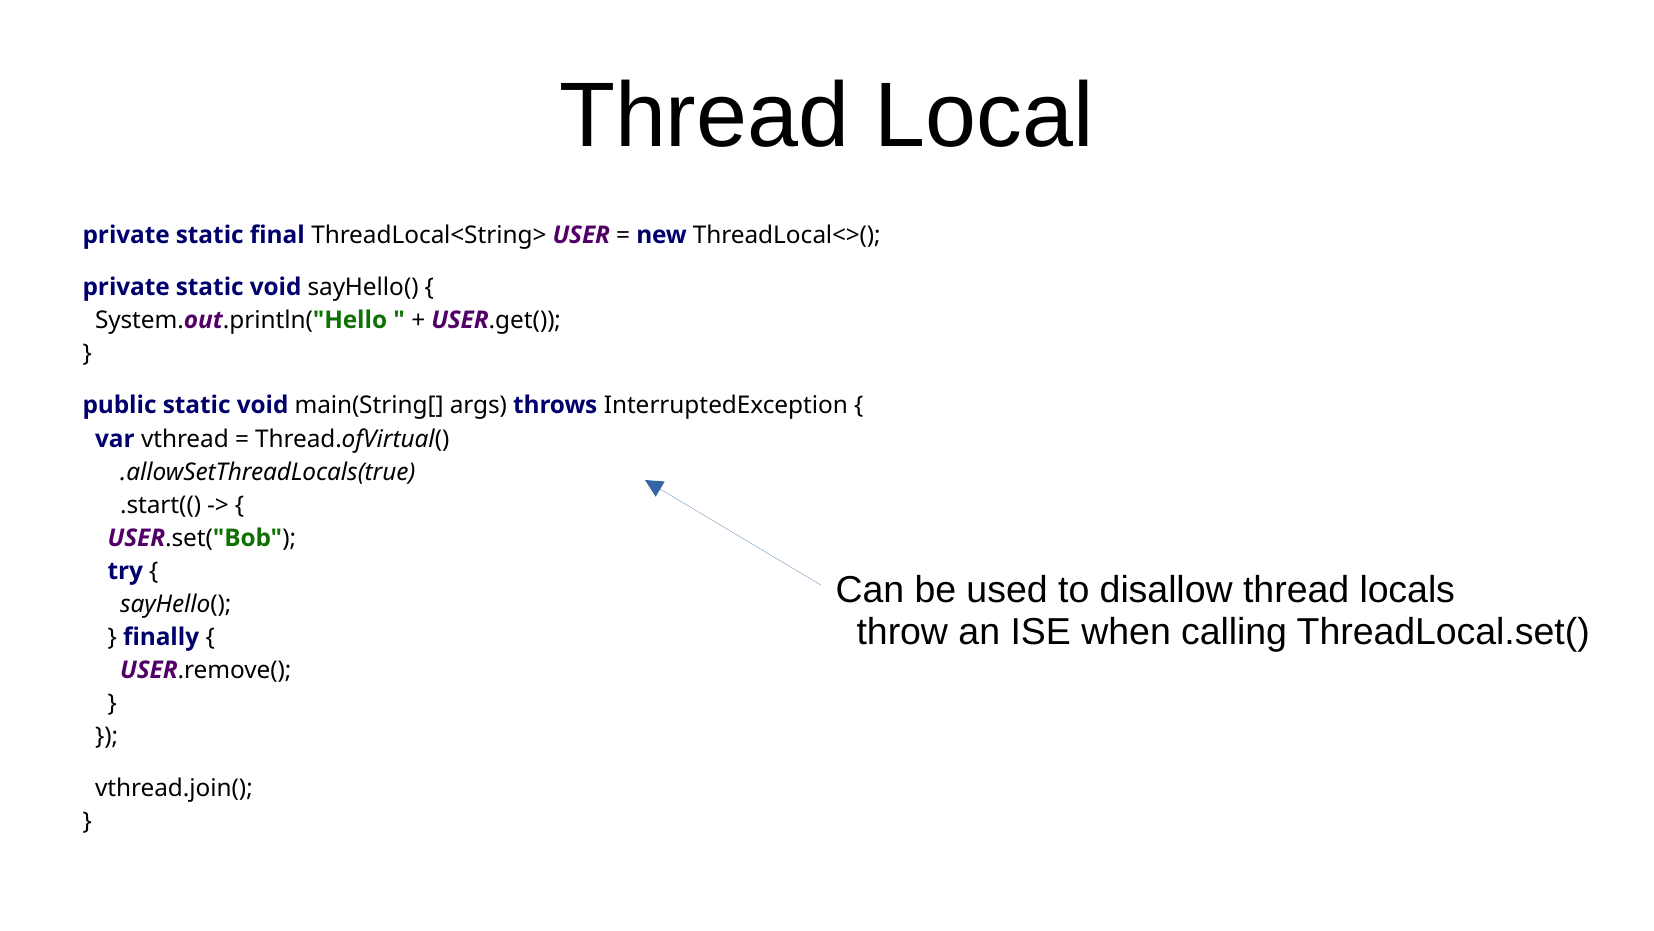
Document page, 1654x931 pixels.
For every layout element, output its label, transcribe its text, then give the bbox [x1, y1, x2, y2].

text_box Can be used to disallow thread locals throw an ISE when calling ThreadLocal.set() [820, 561, 1606, 661]
title Thread Local [63, 12, 1590, 218]
list private static final ThreadLocal<String> USER = new ThreadLocal<>(); private static void sayHello() { System.out.println("Hello " + USER.get()); } public static void main(String[] args) throws InterruptedException { var vthread = Thread.ofVirtual() .allowSetThreadLocals(true) .start(() -> { USER.set("Bob"); try { sayHello(); } finally { USER.remove(); } }); vthread.join(); } [82, 217, 1571, 841]
